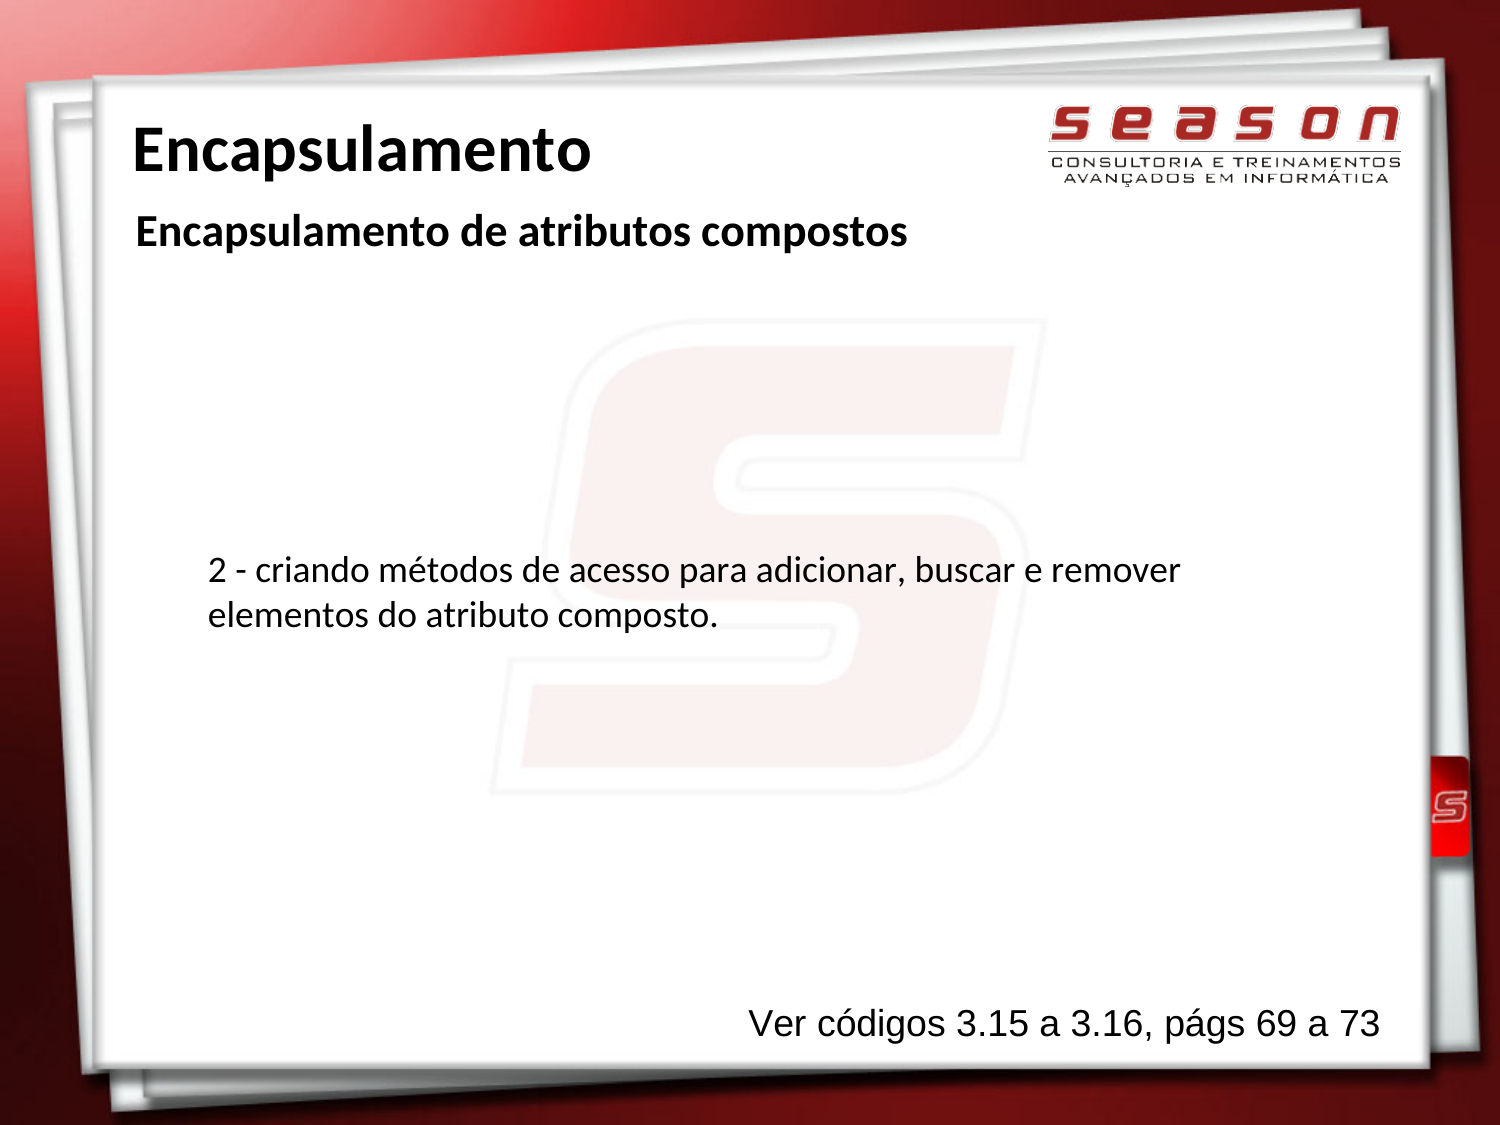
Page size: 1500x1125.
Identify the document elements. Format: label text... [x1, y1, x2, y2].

title Encapsulamento [118, 33, 1394, 257]
text_box Encapsulamento de atributos compostos [119, 200, 1240, 256]
text_box 2 - criando métodos de acesso para adicionar, buscar e remover elementos do atributo composto. [207, 314, 1328, 804]
picture [0, 0, 1500, 1125]
text_box Ver códigos 3.15 a 3.16, págs 69 a 73 [708, 991, 1396, 1052]
